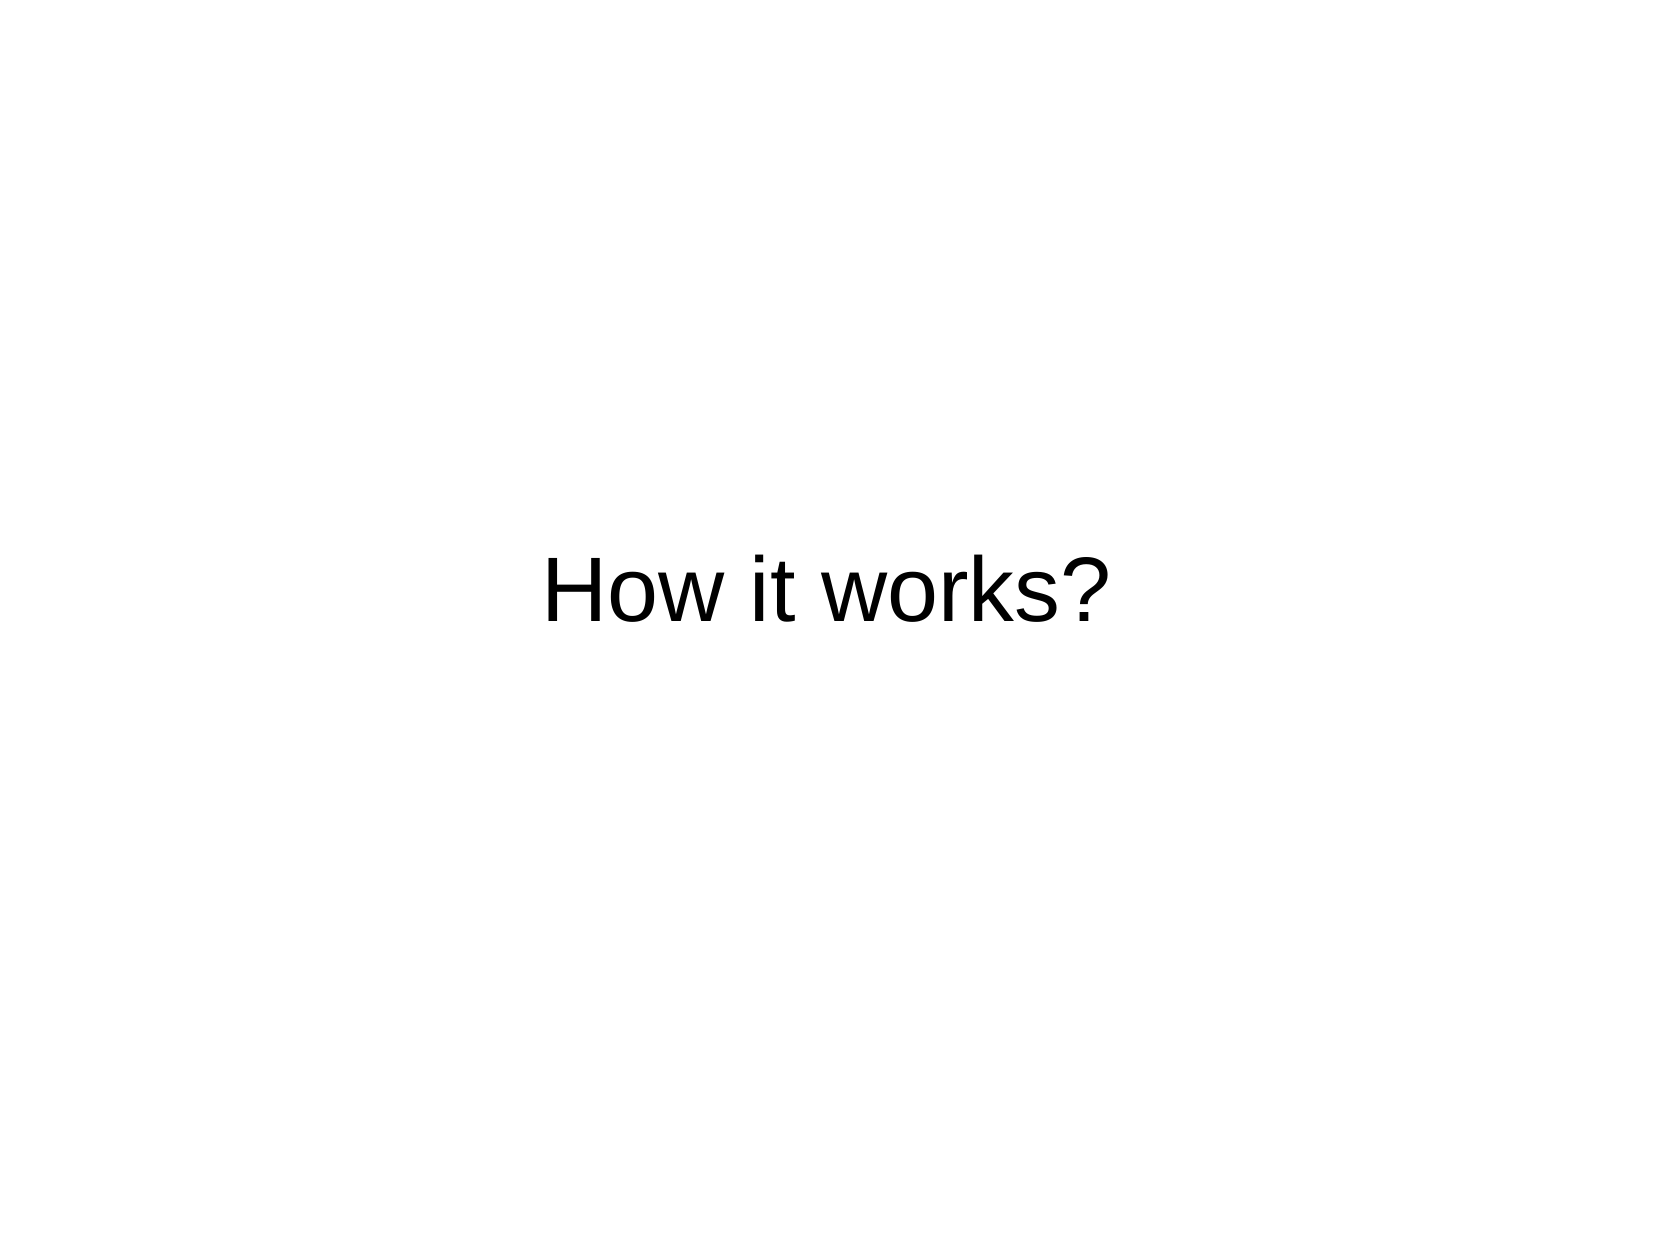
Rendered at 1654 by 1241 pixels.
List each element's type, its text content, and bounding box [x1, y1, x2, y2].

title How it works? [82, 486, 1571, 694]
